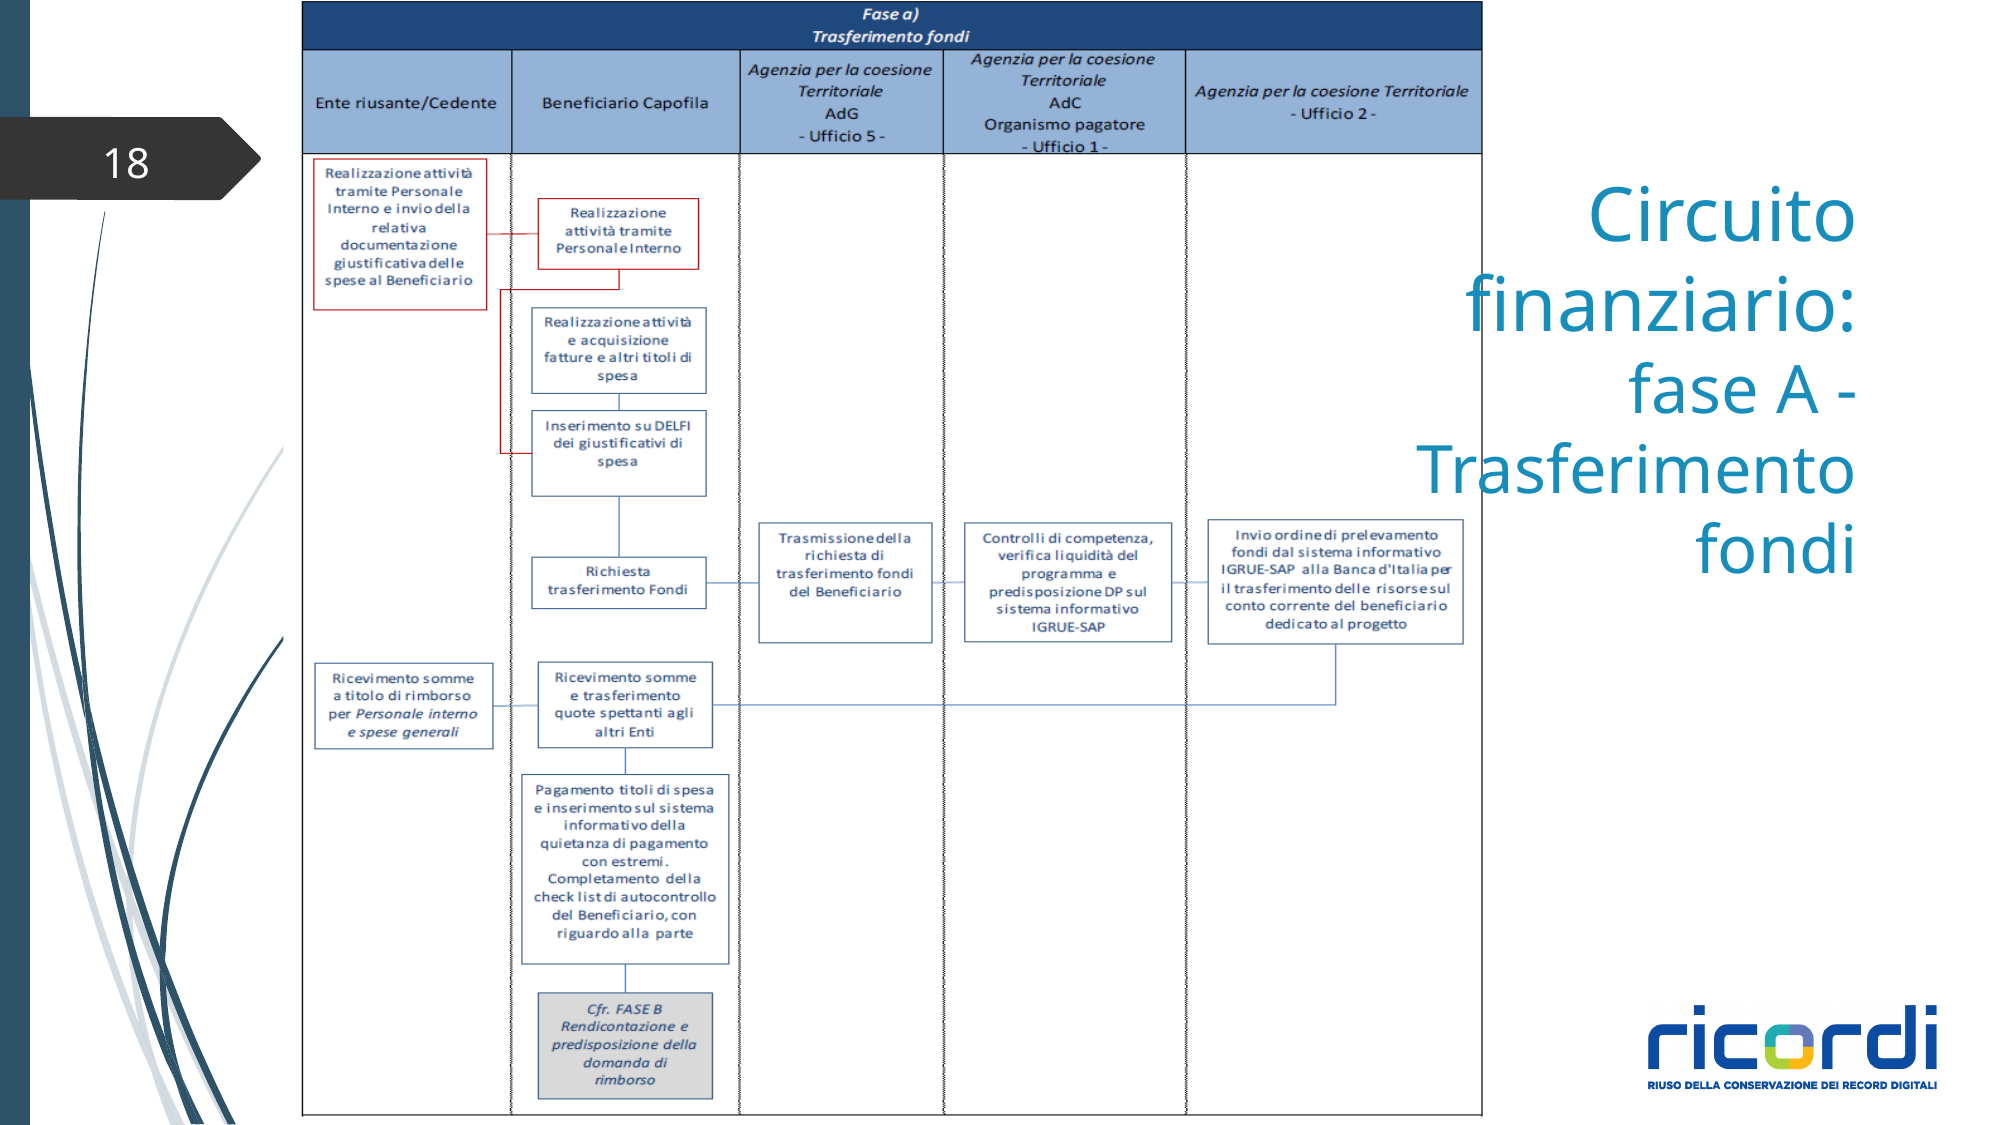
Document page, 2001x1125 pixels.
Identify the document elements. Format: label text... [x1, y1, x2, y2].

picture [1643, 1000, 1941, 1094]
picture [283, 0, 1508, 1123]
text_box <numero> [87, 129, 216, 190]
title Circuito finanziario: fase A - Trasferimento fondi [1401, 159, 1913, 936]
